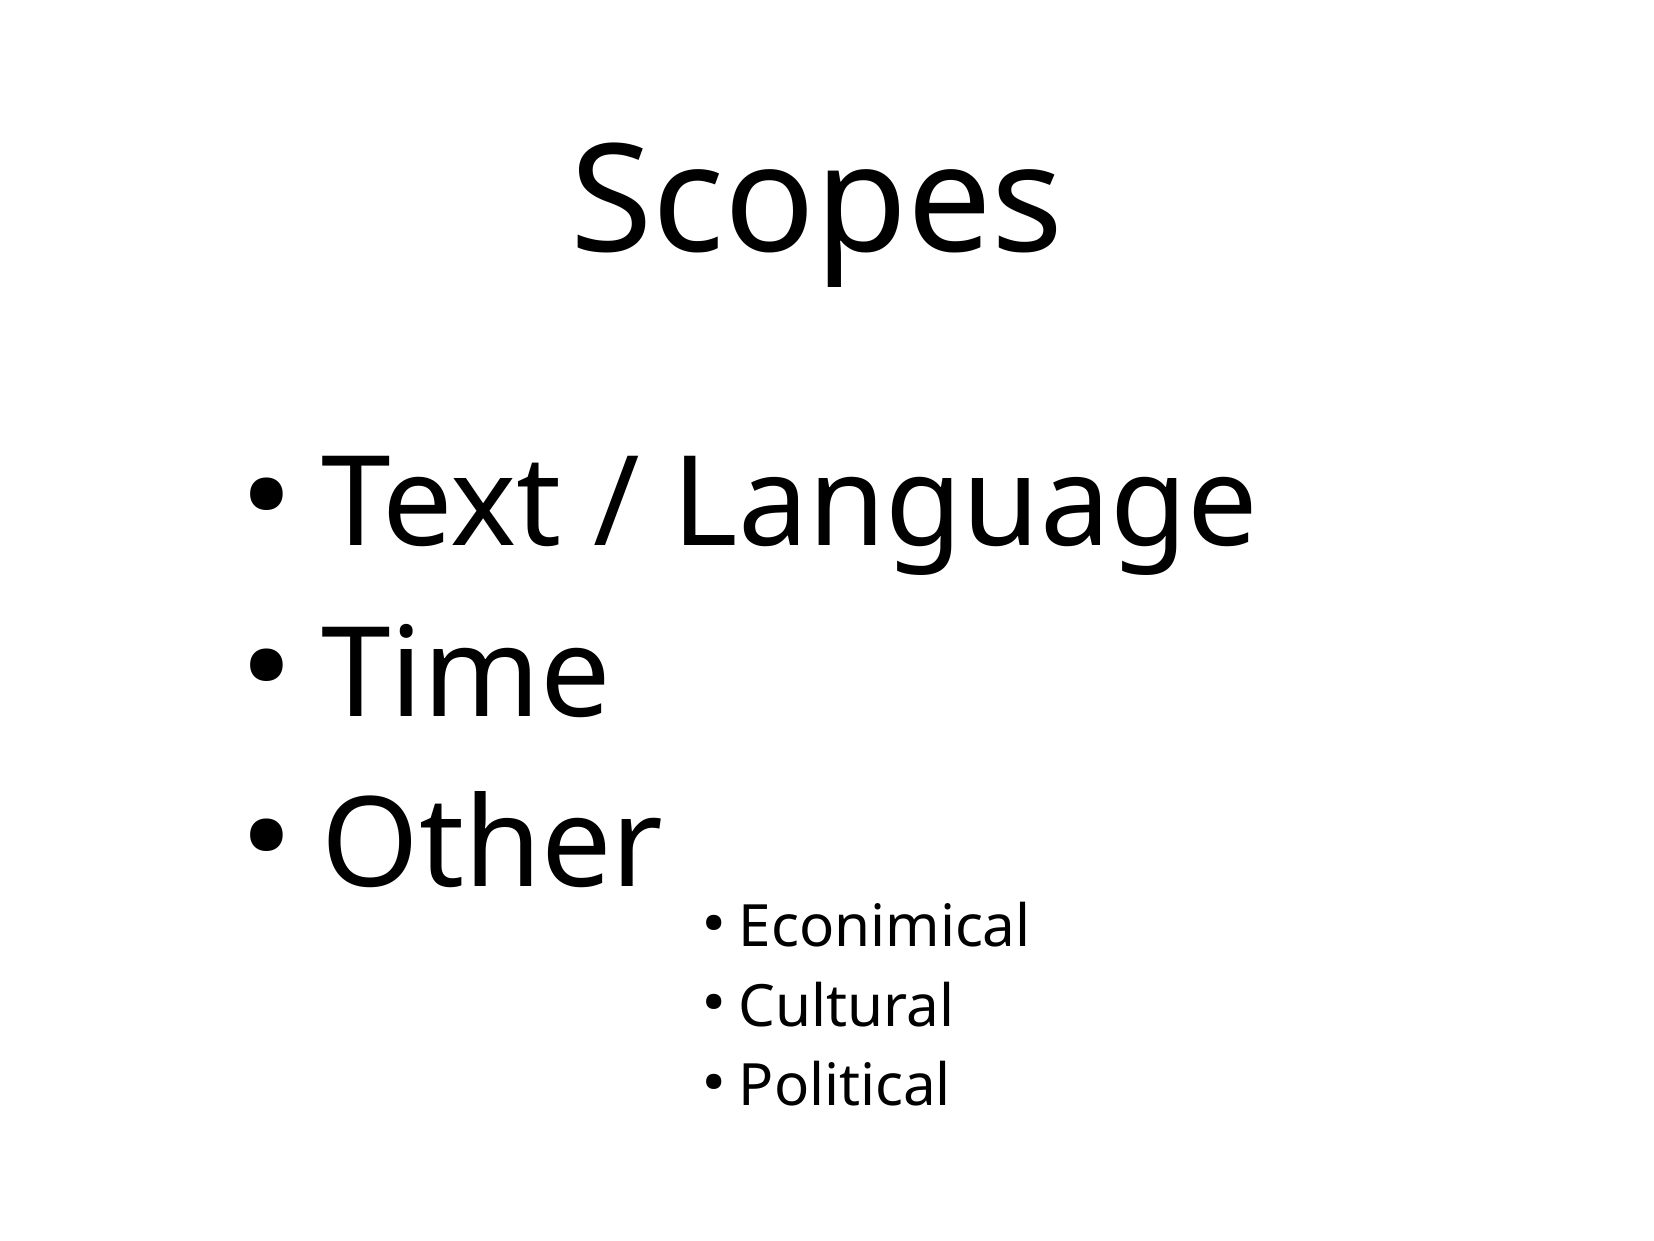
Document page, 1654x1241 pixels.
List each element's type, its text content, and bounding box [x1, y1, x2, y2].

text_box Text / Language Time Other [229, 404, 1184, 1066]
text_box Econimical Cultural Political [688, 877, 1270, 1180]
text_box Scopes [555, 83, 1152, 346]
